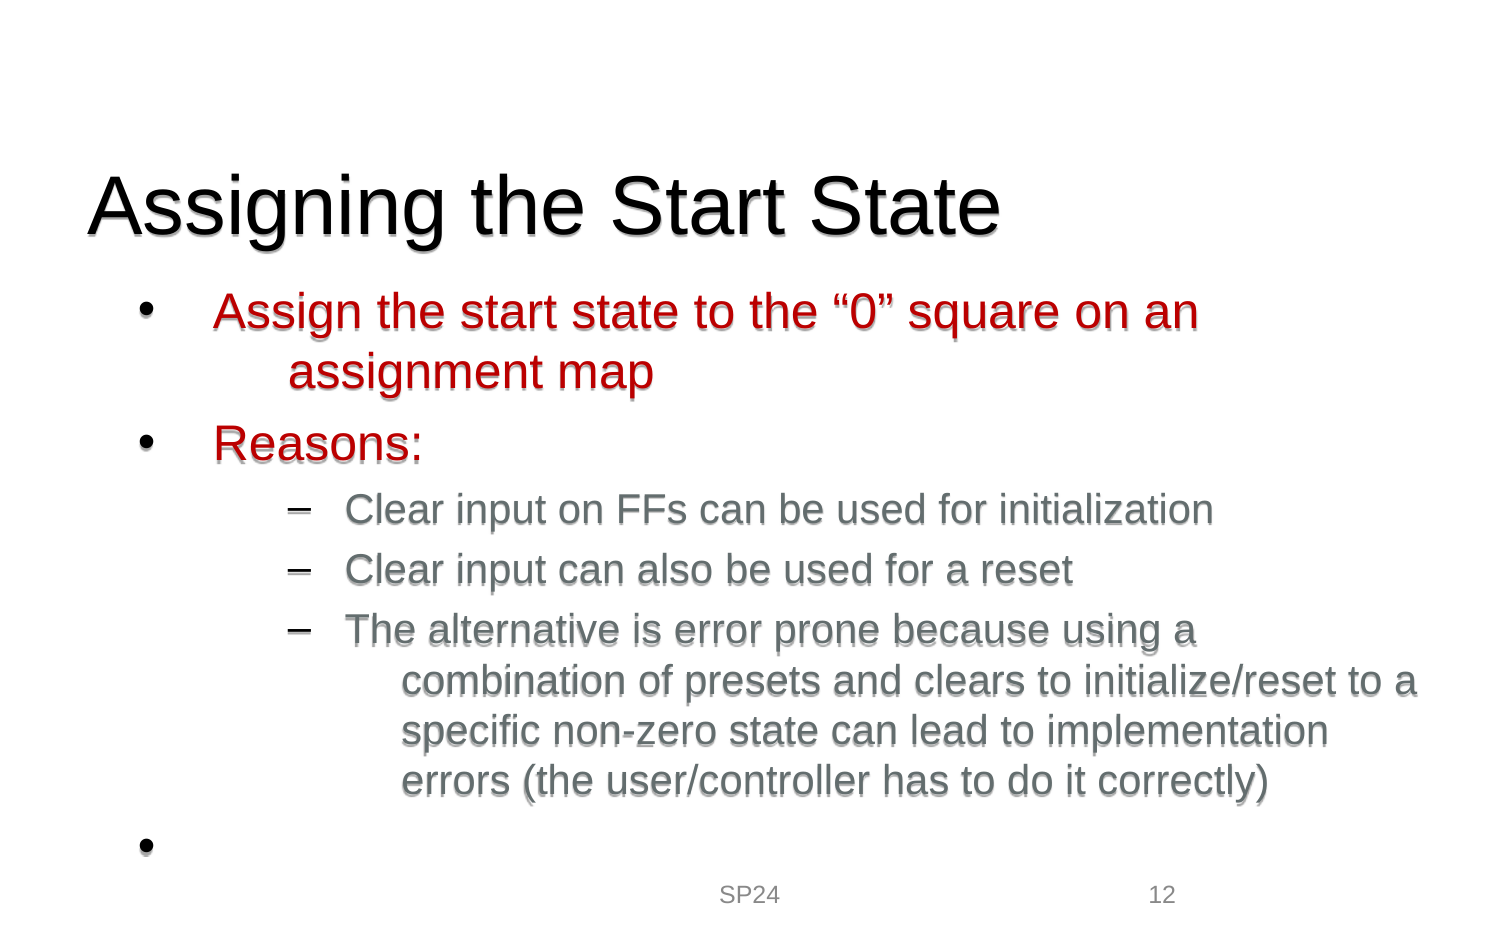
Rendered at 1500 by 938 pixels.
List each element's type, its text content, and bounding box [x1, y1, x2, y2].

footer SP24 [496, 868, 1004, 919]
slide_number <number> [1133, 868, 1471, 919]
list Assign the start state to the “0” square on an assignment map Reasons: Clear input on FFs can be used for initialization Clear input can also be used for a reset The alternative is error prone because using a combination of presets and clears to initialize/reset to a specific non-zero state can lead to implementation errors (the user/controller has to do it correctly) [122, 270, 1434, 849]
title Assigning the Start State [72, 143, 1434, 251]
